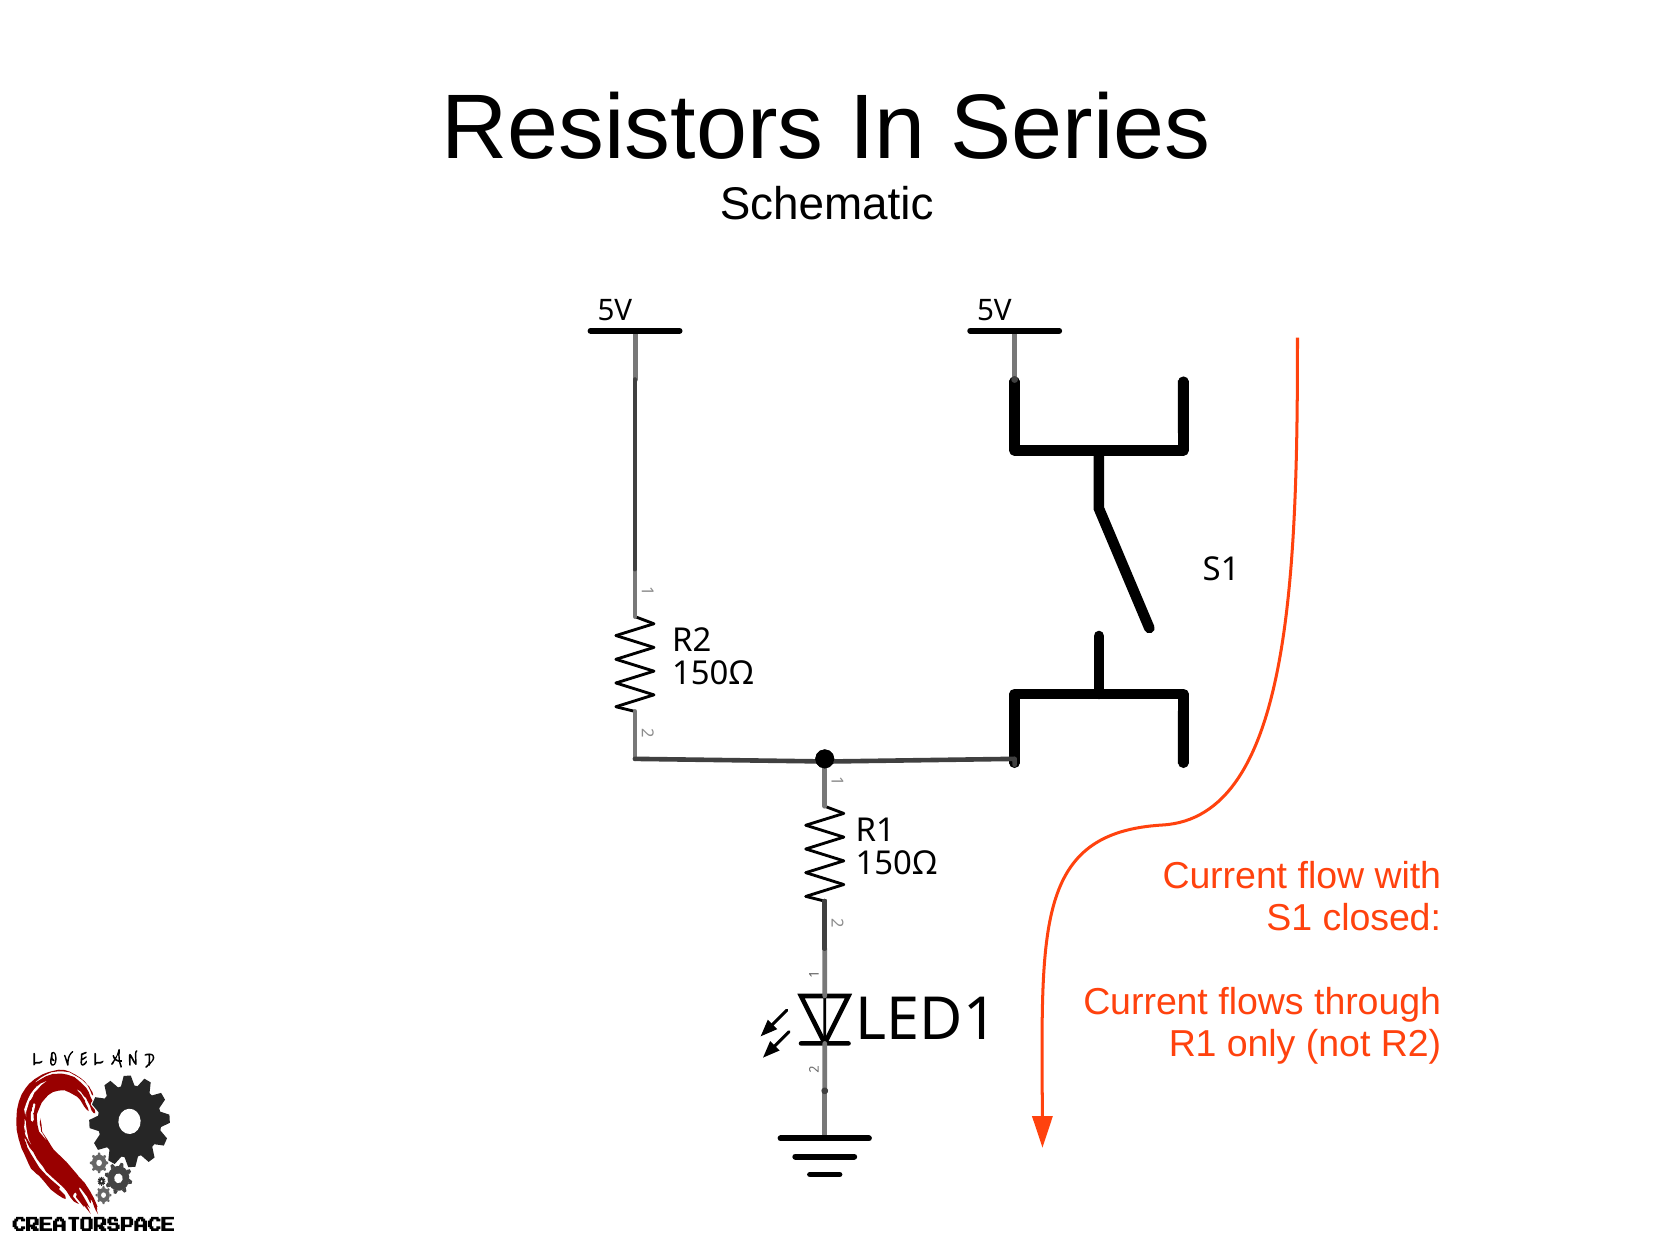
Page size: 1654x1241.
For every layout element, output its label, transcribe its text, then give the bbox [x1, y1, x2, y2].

title Resistors In Series Schematic [82, 49, 1571, 257]
picture [585, 285, 1253, 1186]
picture [1095, 757, 1253, 847]
text_box Current flow with S1 closed: Current flows through R1 only (not R2) [1068, 847, 1457, 1073]
